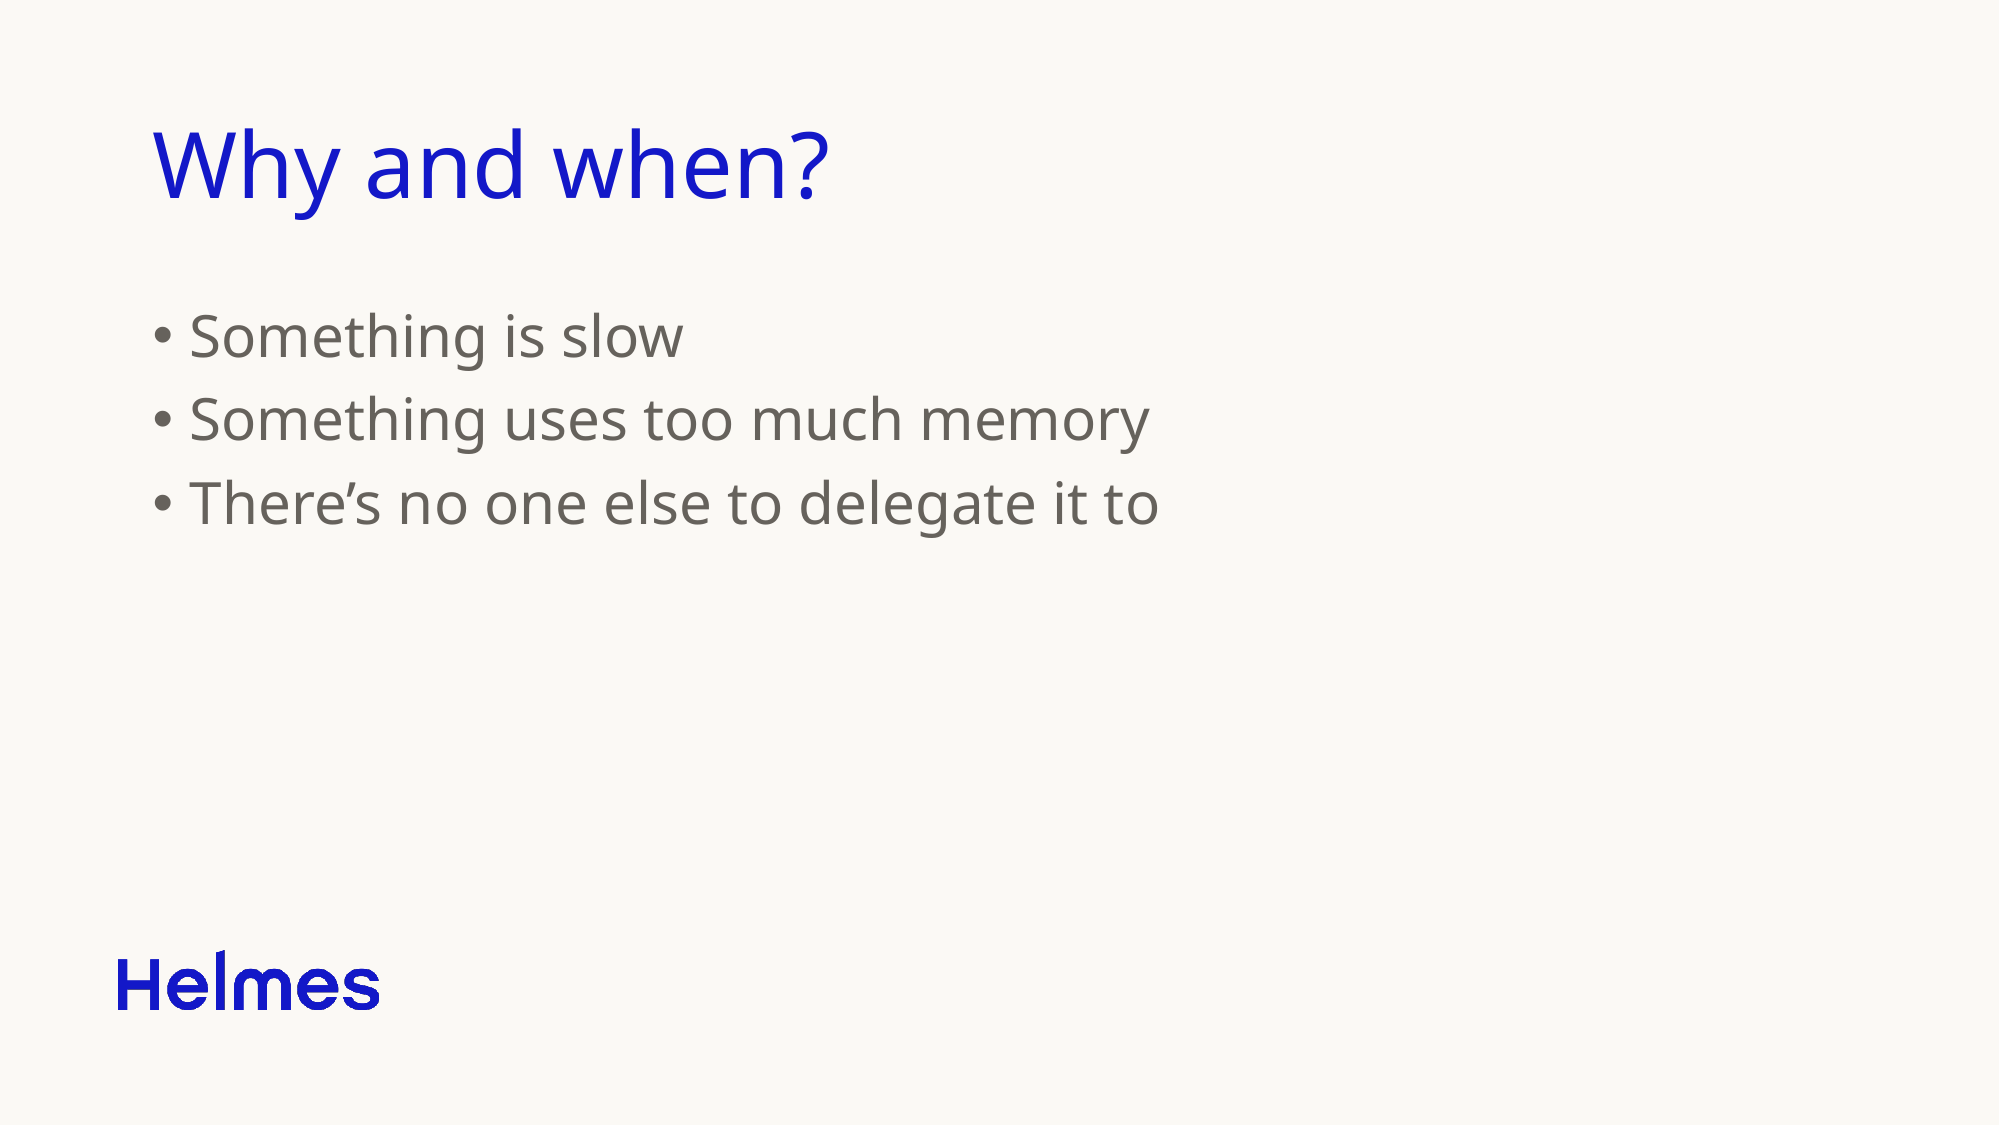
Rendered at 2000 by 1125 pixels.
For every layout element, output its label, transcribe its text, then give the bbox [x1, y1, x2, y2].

picture [118, 950, 379, 1010]
text_box Why and when? [137, 59, 1862, 277]
text_box Something is slow Something uses too much memory There’s no one else to delegate it to [137, 299, 1862, 1013]
